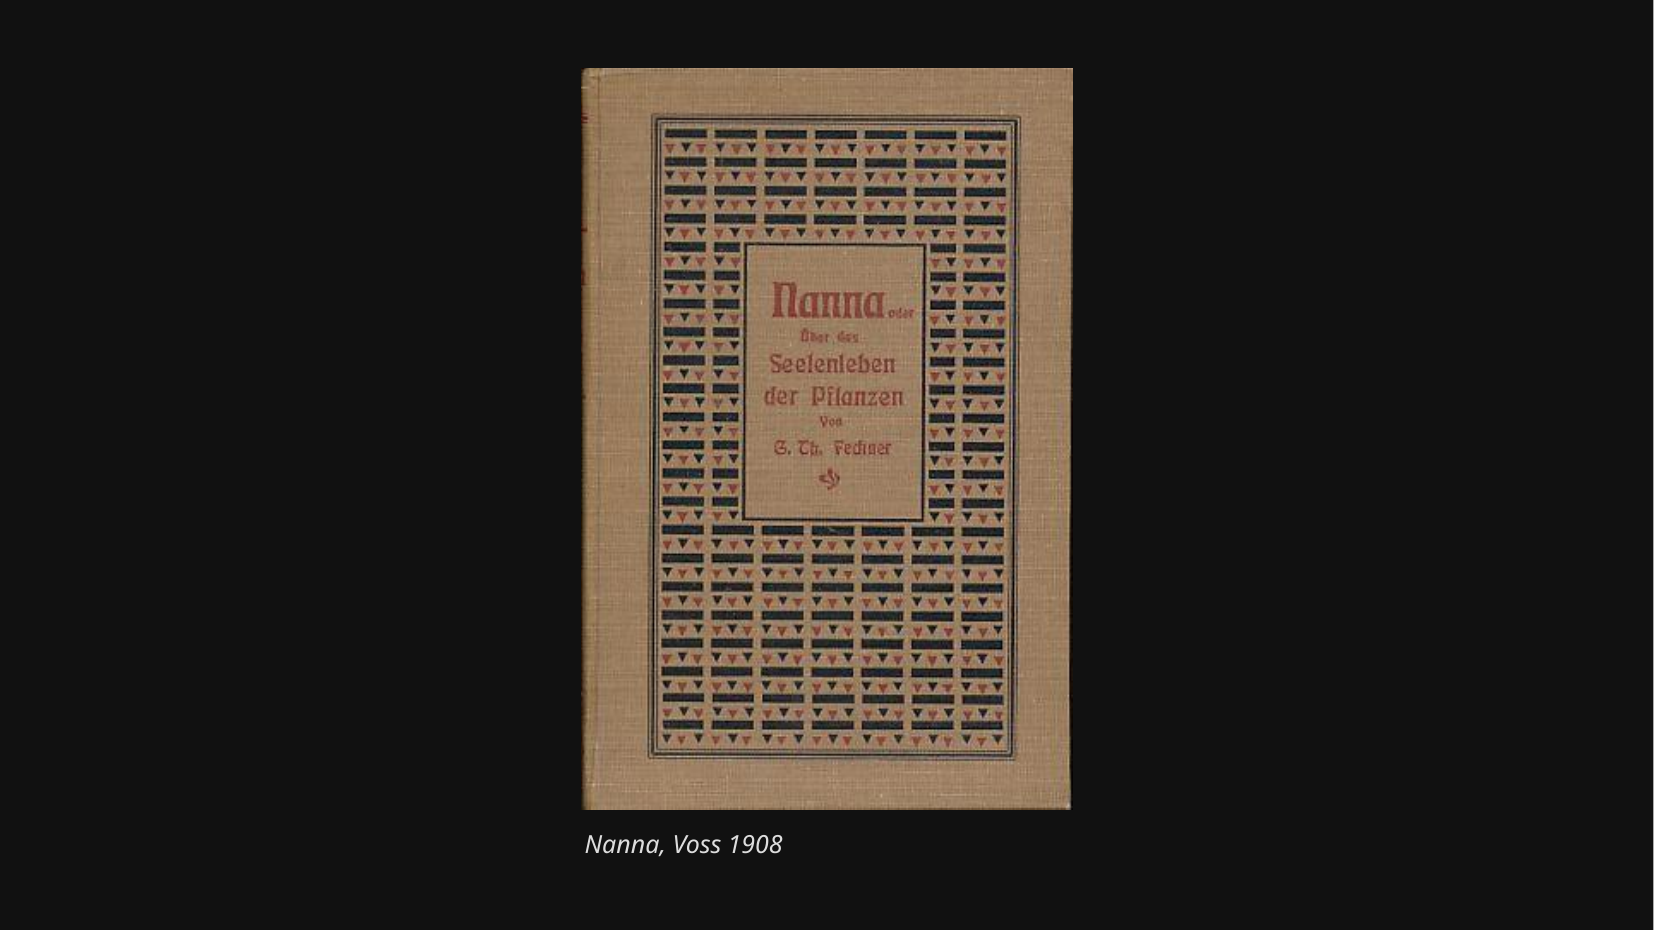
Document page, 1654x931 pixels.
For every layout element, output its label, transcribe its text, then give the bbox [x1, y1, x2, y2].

text_box Nanna, Voss 1908 [569, 819, 1485, 868]
picture [581, 68, 1073, 811]
